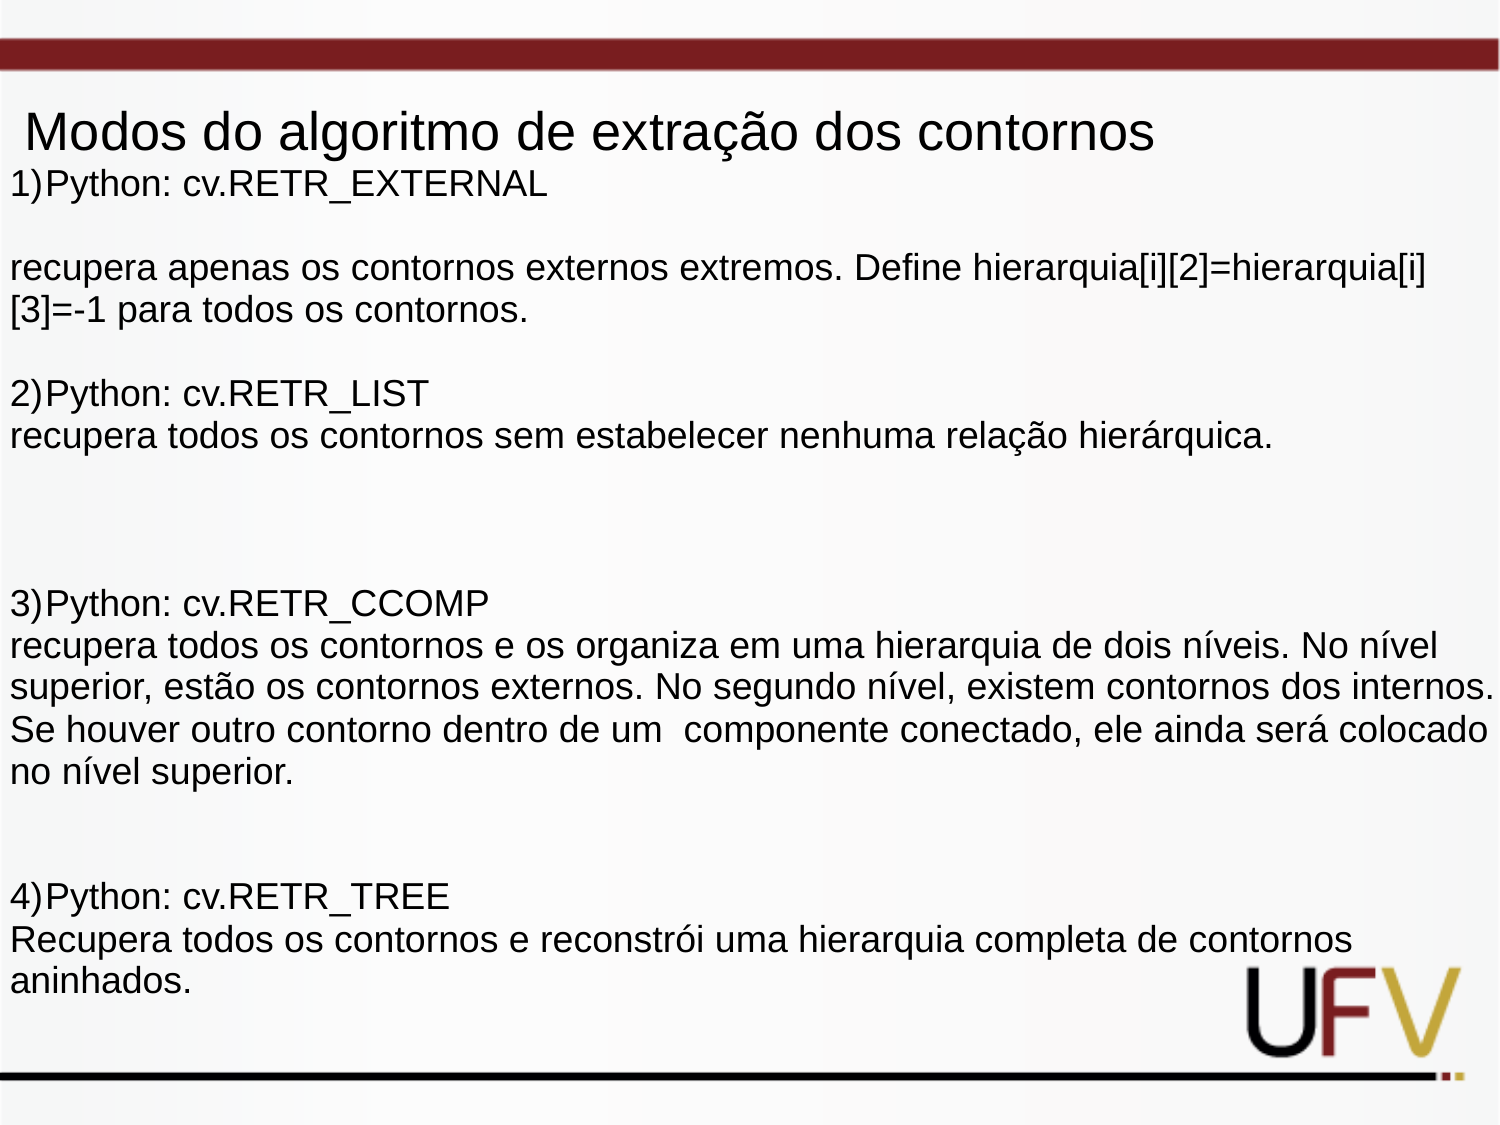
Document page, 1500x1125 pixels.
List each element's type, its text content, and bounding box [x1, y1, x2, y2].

text_box Modos do algoritmo de extração dos contornos Python: cv.RETR_EXTERNAL recupera apenas os contornos externos extremos. Define hierarquia[i][2]=hierarquia[i][3]=-1 para todos os contornos. Python: cv.RETR_LIST recupera todos os contornos sem estabelecer nenhuma relação hierárquica. Python: cv.RETR_CCOMP recupera todos os contornos e os organiza em uma hierarquia de dois níveis. No nível superior, estão os contornos externos. No segundo nível, existem contornos dos internos. Se houver outro contorno dentro de um componente conectado, ele ainda será colocado no nível superior. Python: cv.RETR_TREE Recupera todos os contornos e reconstrói uma hierarquia completa de contornos aninhados. [0, 94, 1500, 1125]
picture [0, 0, 1500, 94]
